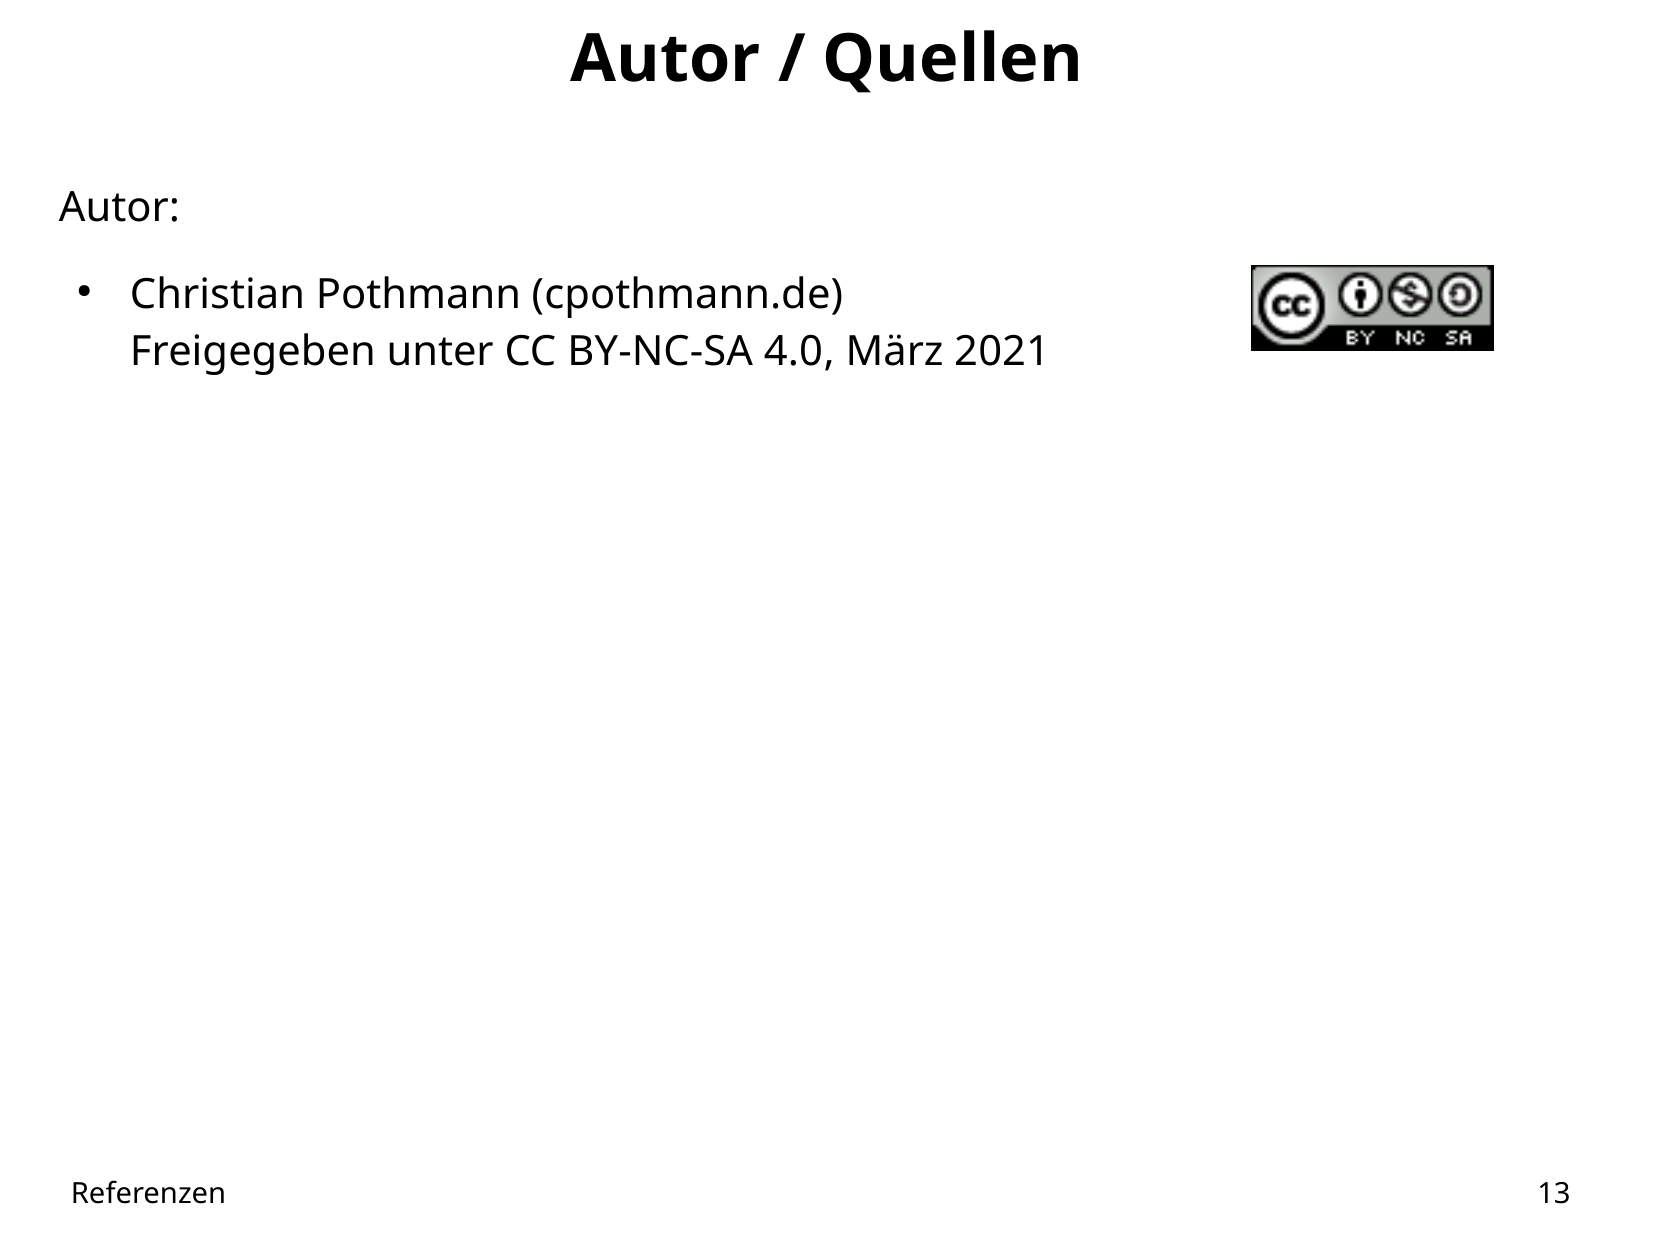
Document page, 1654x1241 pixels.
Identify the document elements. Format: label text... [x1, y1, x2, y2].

list Autor: Christian Pothmann (cpothmann.de) Freigegeben unter CC BY-NC-SA 4.0, März 2021 [59, 177, 1583, 1146]
title Autor / Quellen [0, 5, 1654, 107]
picture [1251, 265, 1494, 351]
